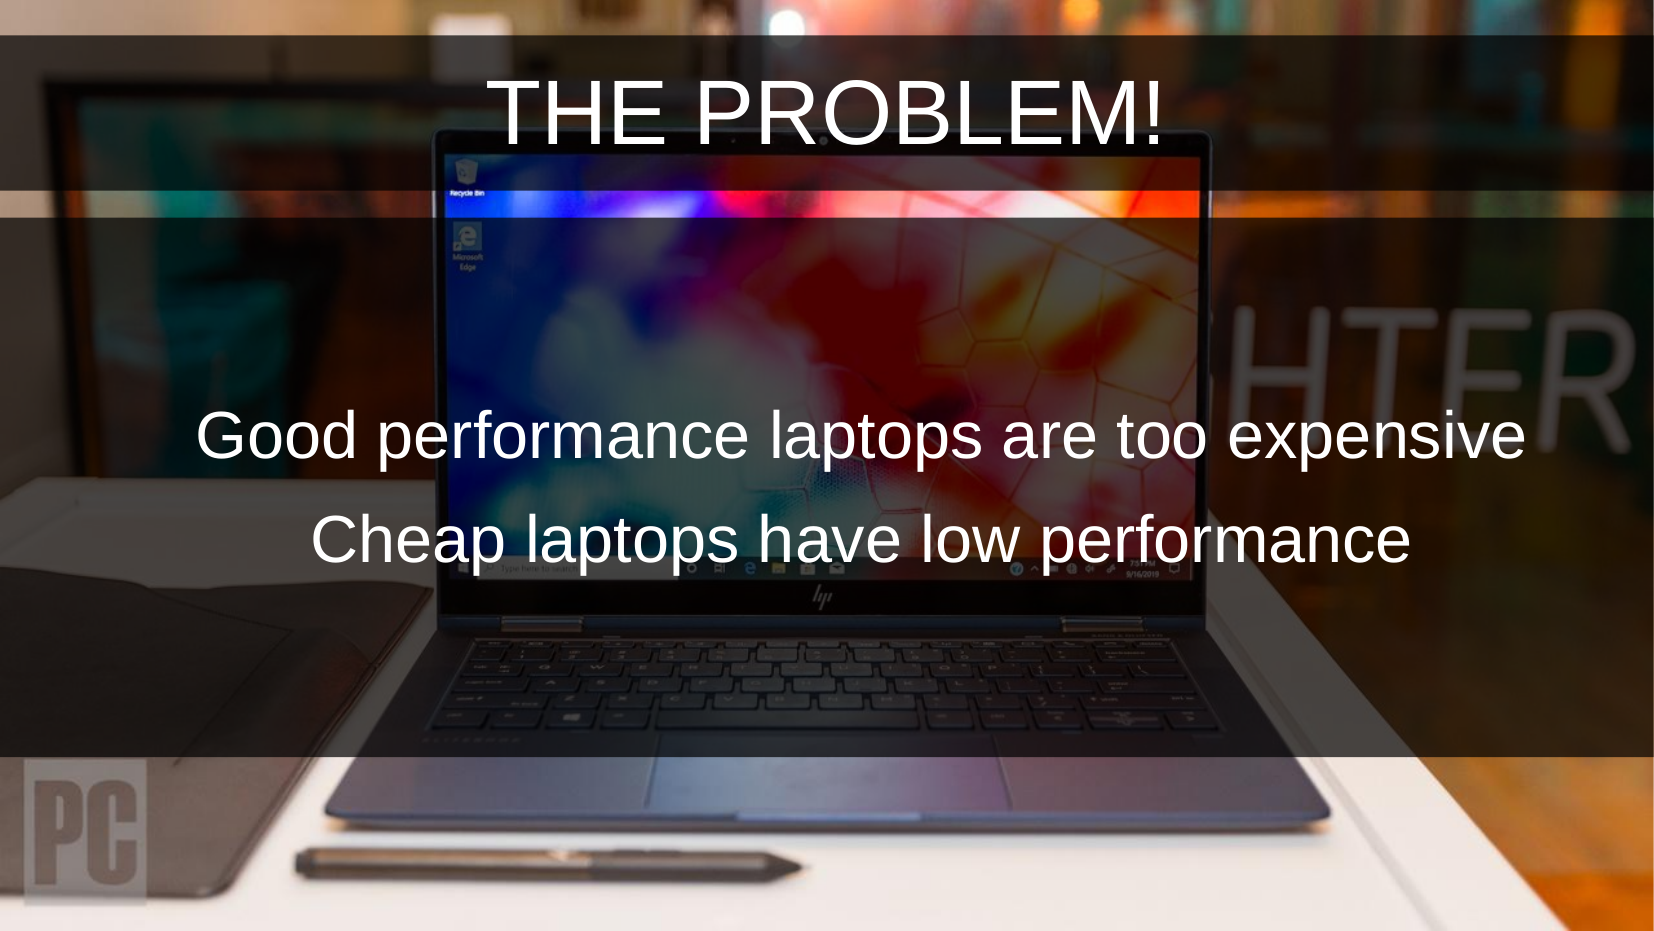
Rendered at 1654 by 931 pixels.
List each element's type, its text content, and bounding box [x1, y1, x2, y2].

picture [0, 0, 1654, 35]
picture [0, 191, 1654, 217]
title THE PROBLEM! [0, 35, 1654, 191]
list Good performance laptops are too expensive Cheap laptops have low performance [0, 217, 1654, 758]
picture [0, 758, 1654, 931]
